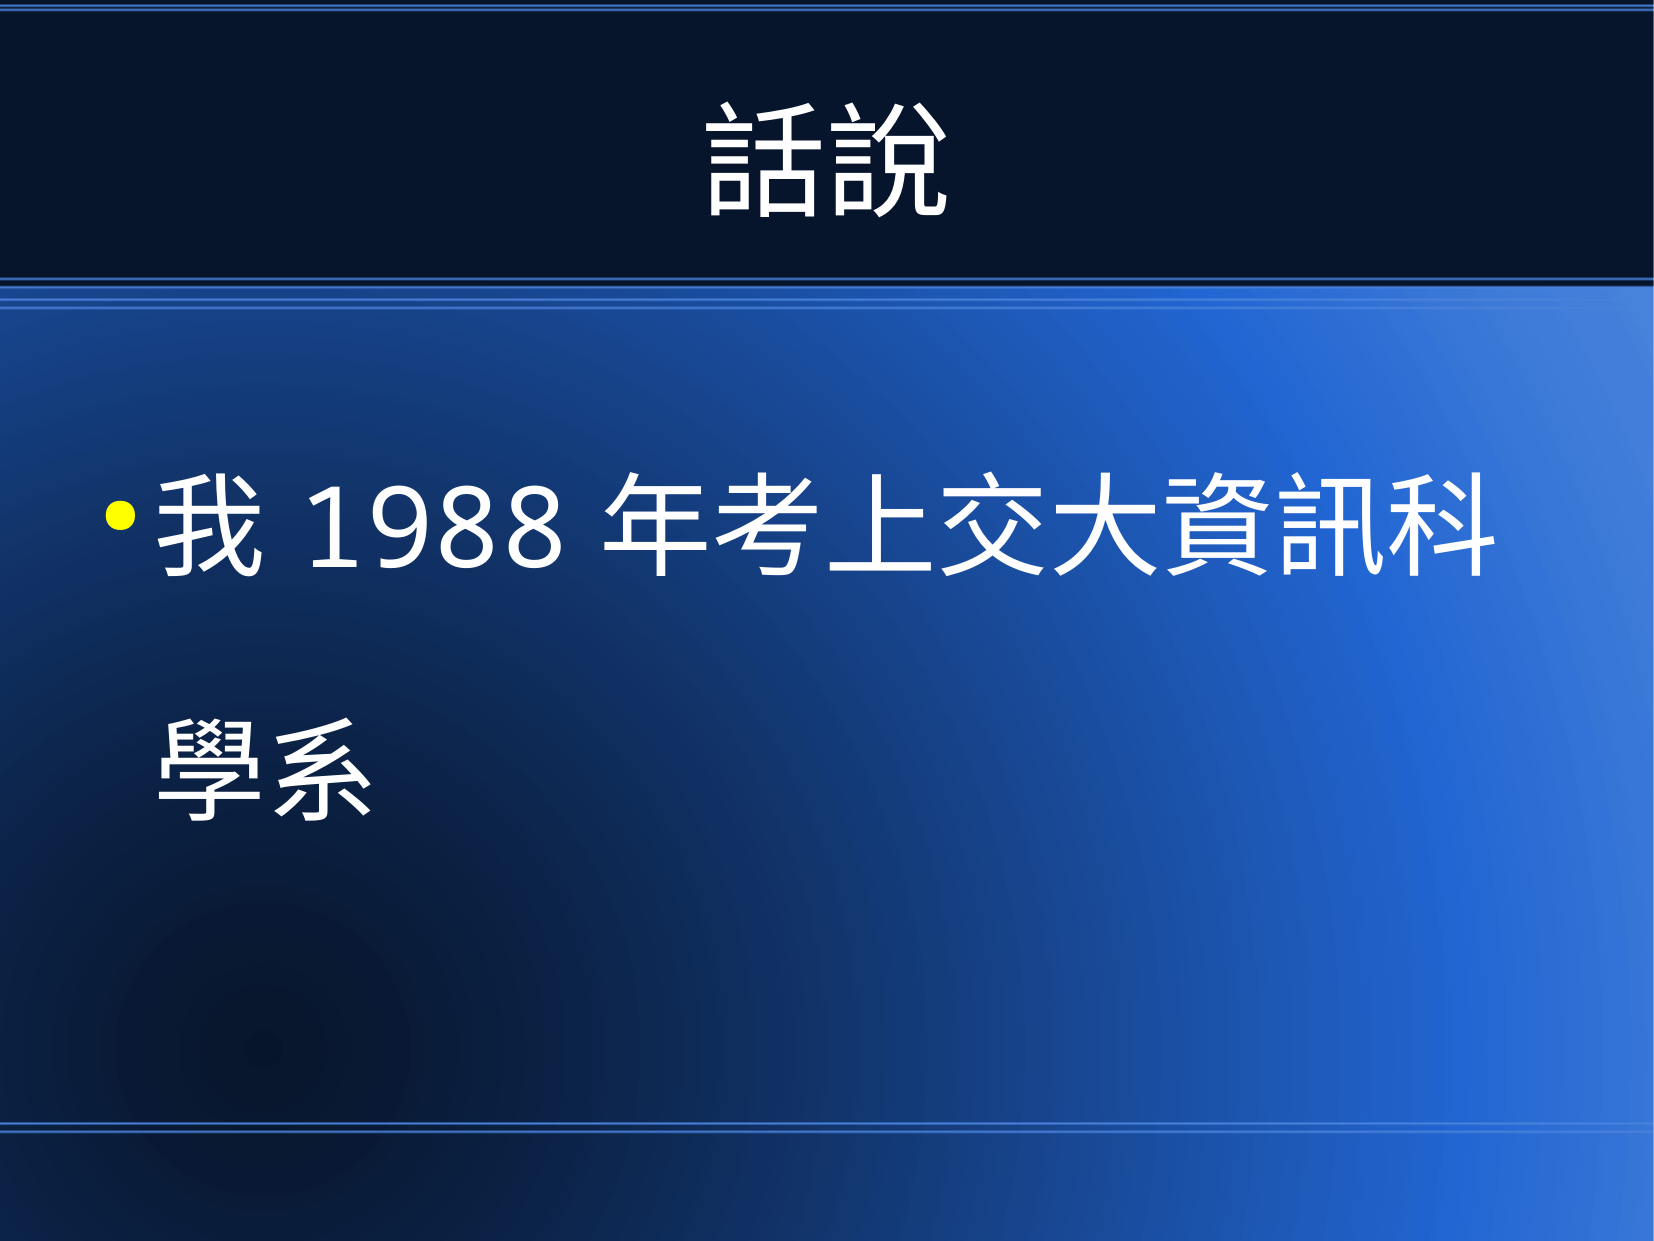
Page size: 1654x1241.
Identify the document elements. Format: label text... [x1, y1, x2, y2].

picture [0, 0, 1654, 1241]
list 我1988年考上交大資訊科學系 [82, 355, 1571, 1241]
title 話說 [82, 49, 1571, 257]
